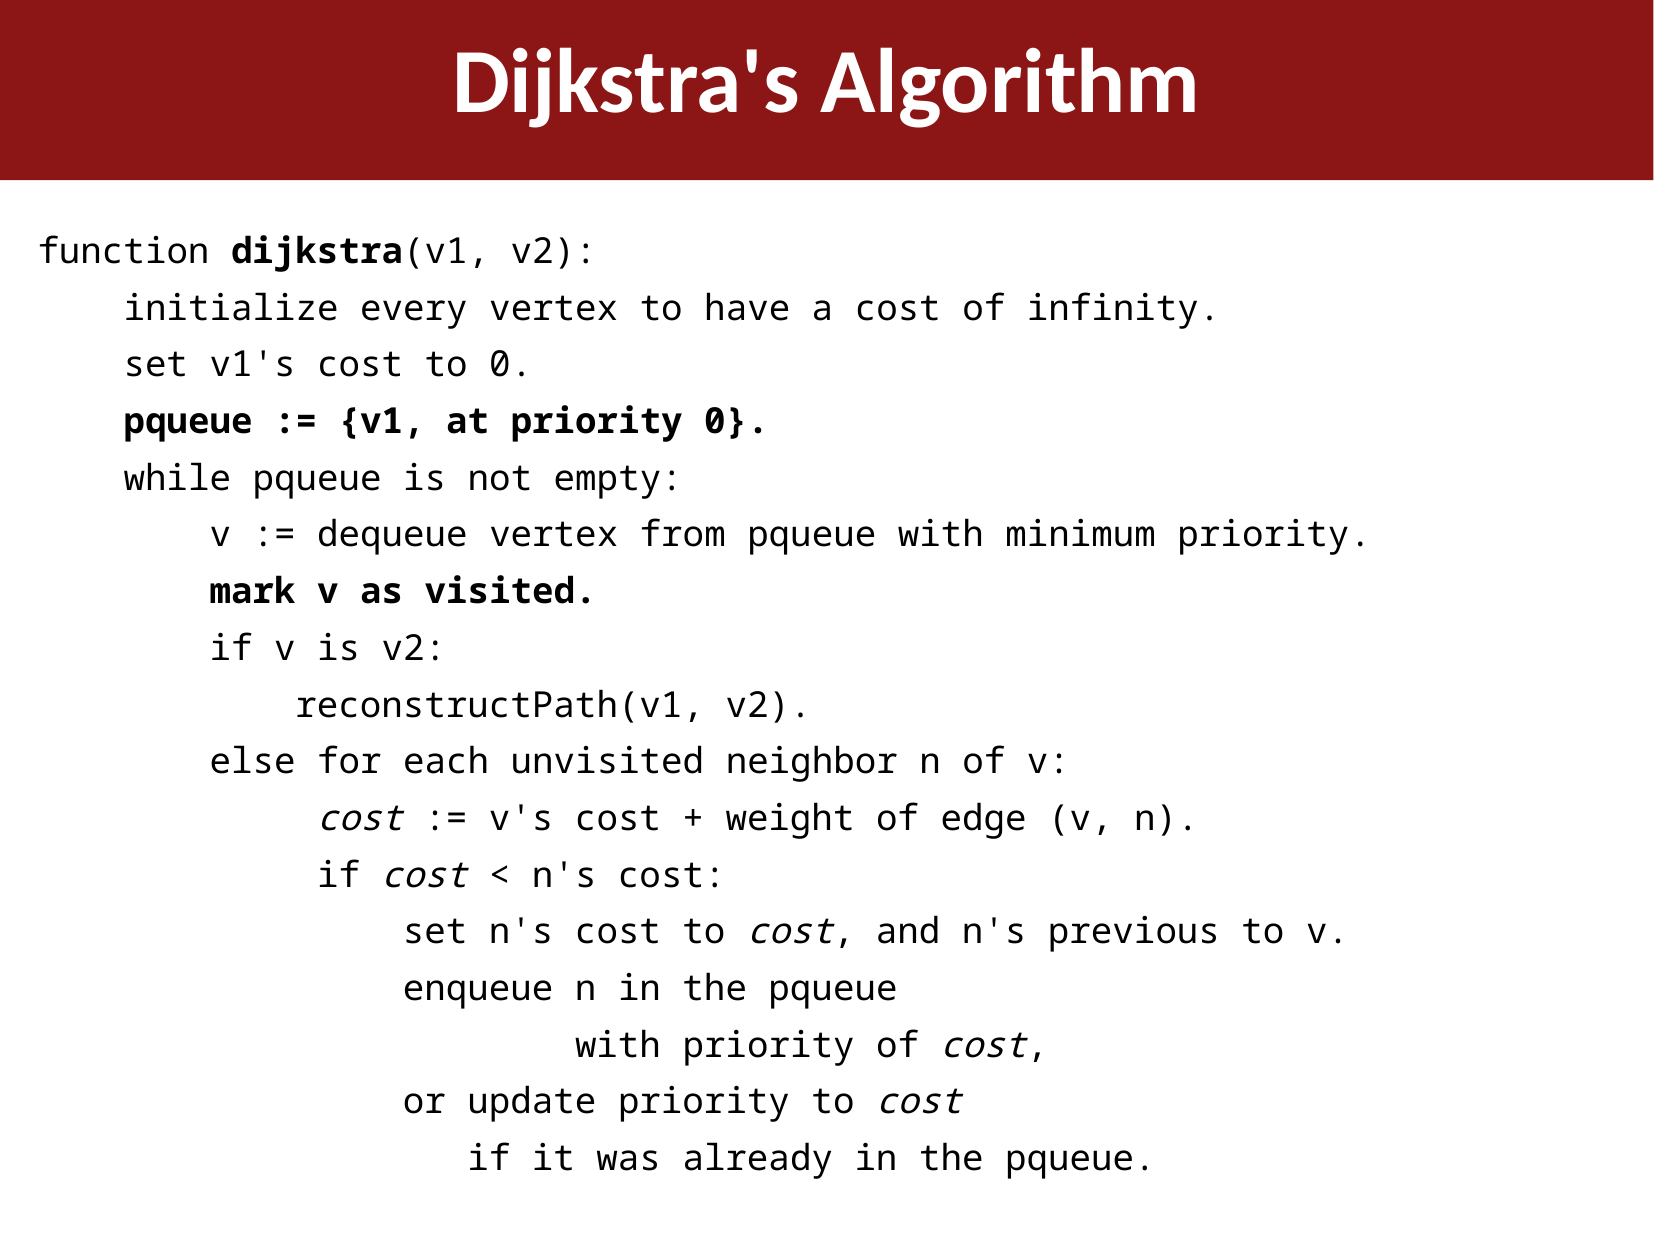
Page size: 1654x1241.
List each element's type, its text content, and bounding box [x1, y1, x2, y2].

list function dijkstra(v1, v2): initialize every vertex to have a cost of infinity. set v1's cost to 0. pqueue := {v1, at priority 0}. while pqueue is not empty: v := dequeue vertex from pqueue with minimum priority. mark v as visited. if v is v2: reconstructPath(v1, v2). else for each unvisited neighbor n of v: cost := v's cost + weight of edge (v, n). if cost < n's cost: set n's cost to cost, and n's previous to v. enqueue n in the pqueue with priority of cost, or update priority to cost if it was already in the pqueue. [37, 225, 1636, 1186]
title Dijkstra's Algorithm [0, 0, 1654, 181]
